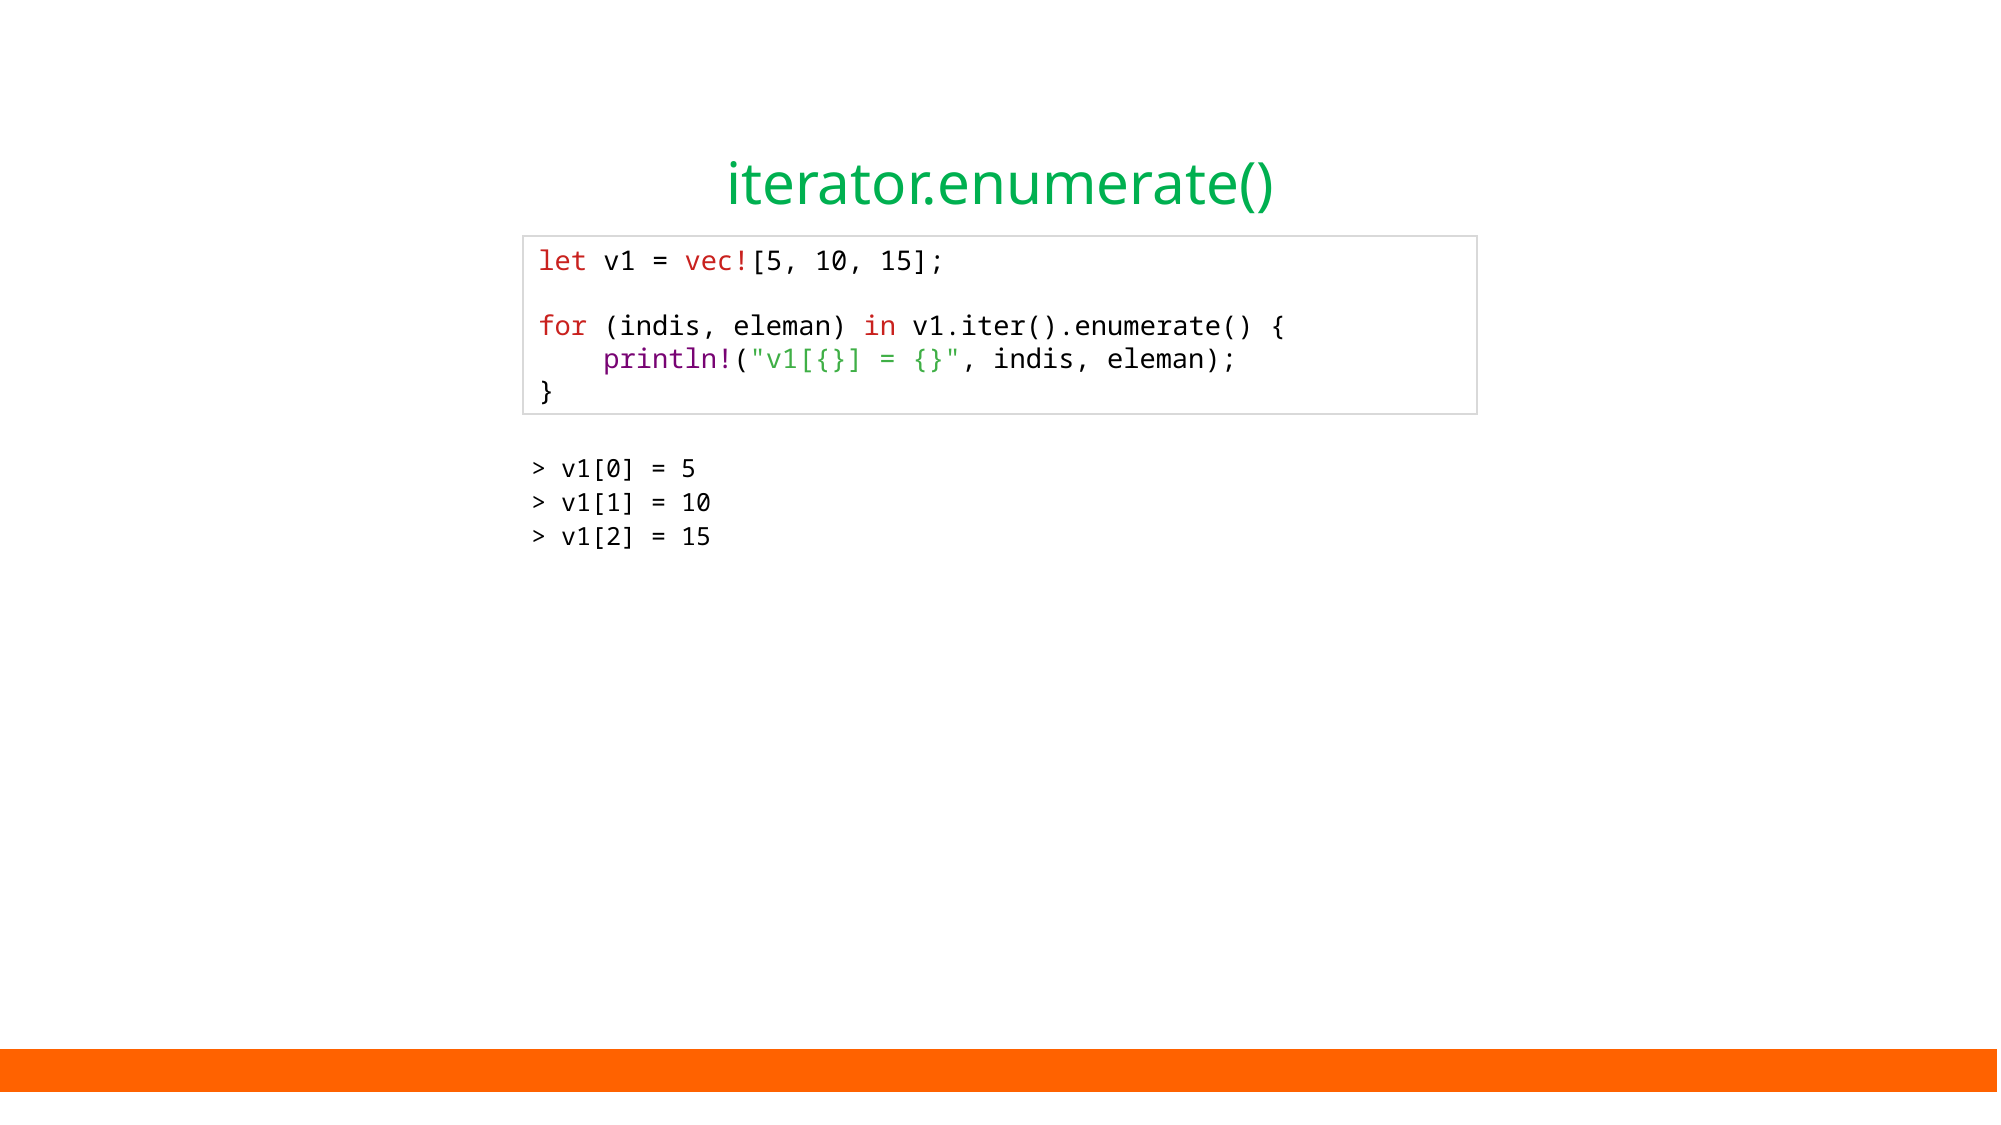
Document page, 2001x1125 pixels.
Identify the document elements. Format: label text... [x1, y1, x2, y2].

list iterator.enumerate() [420, 146, 1580, 237]
text_box let v1 = vec![5, 10, 15]; for (indis, eleman) in v1.iter().enumerate() { println!("v1[{}] = {}", indis, eleman); } [523, 236, 1477, 414]
text_box [0, 1049, 1997, 1092]
text_box > v1[0] = 5 > v1[1] = 10 > v1[2] = 15 [516, 442, 697, 533]
